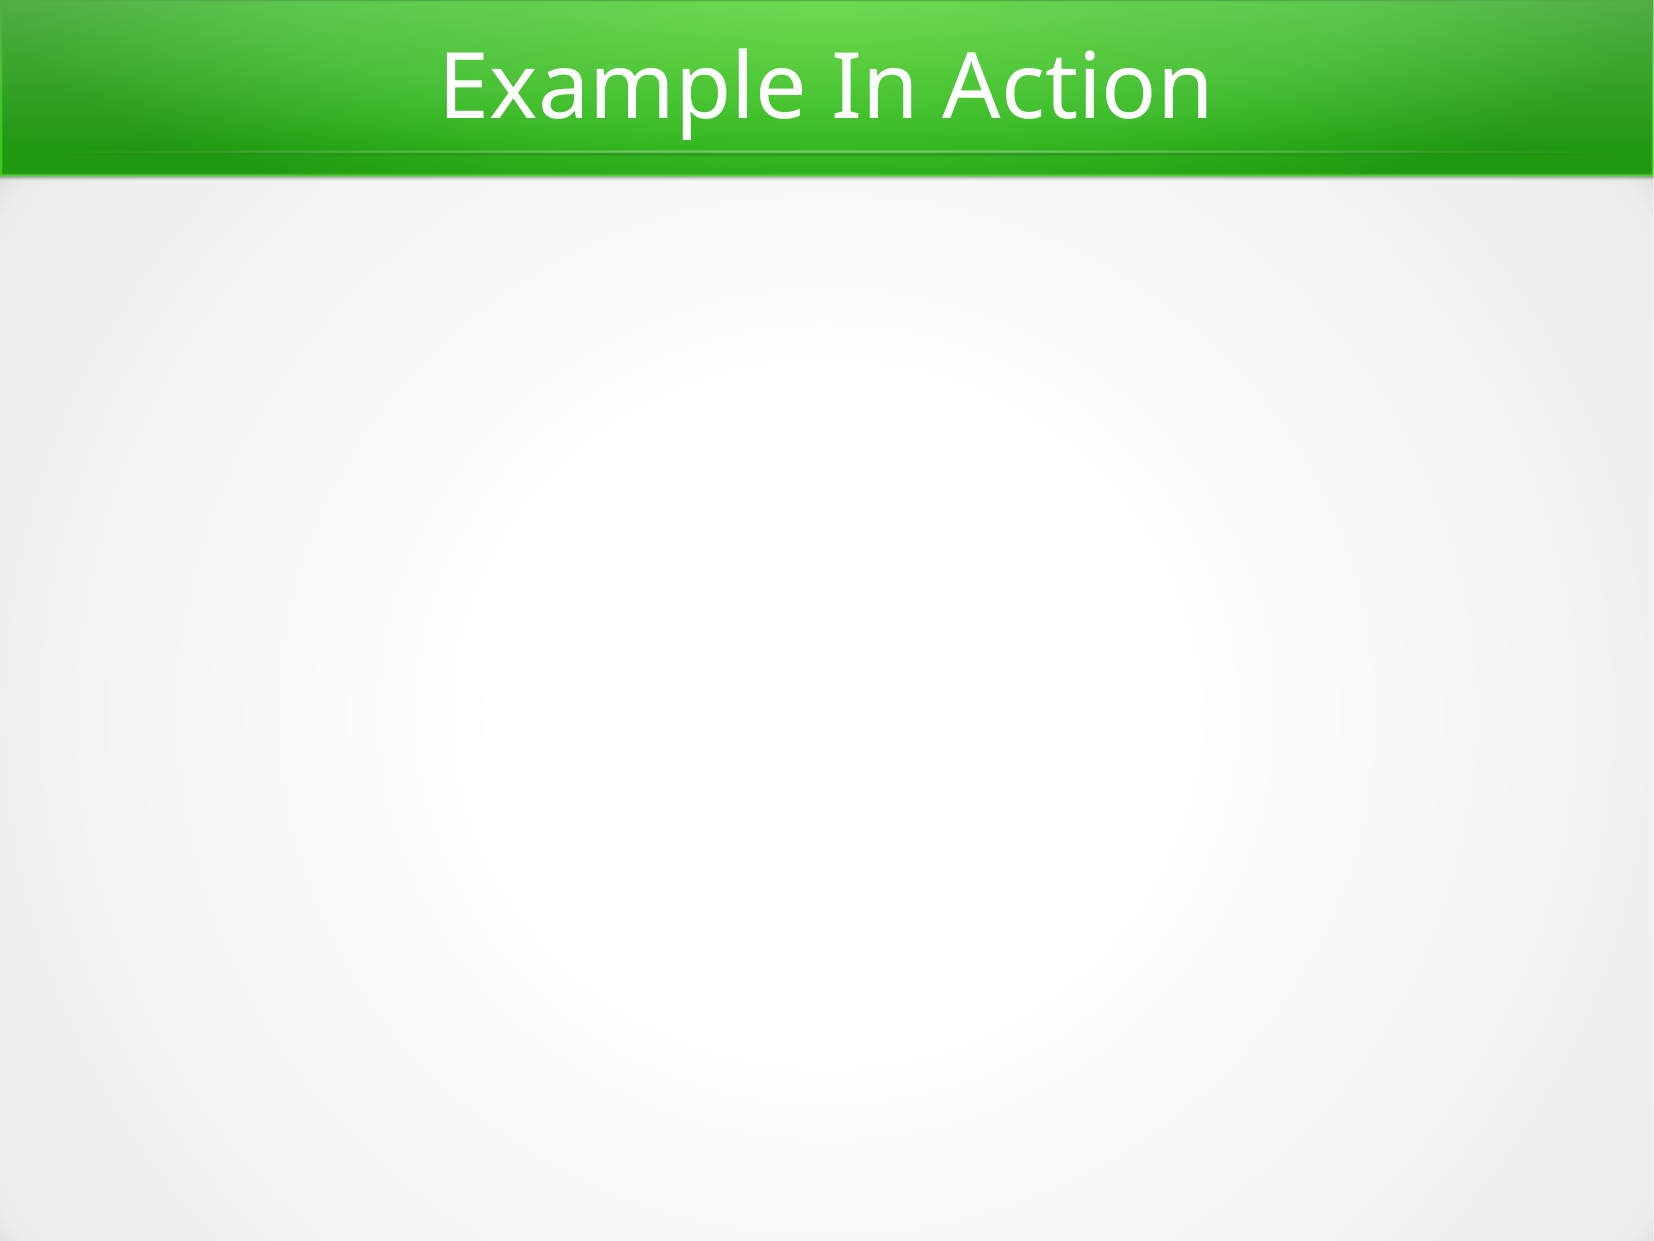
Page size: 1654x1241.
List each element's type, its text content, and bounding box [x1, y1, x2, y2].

picture [0, 0, 1654, 1241]
title Example In Action [82, 11, 1571, 154]
